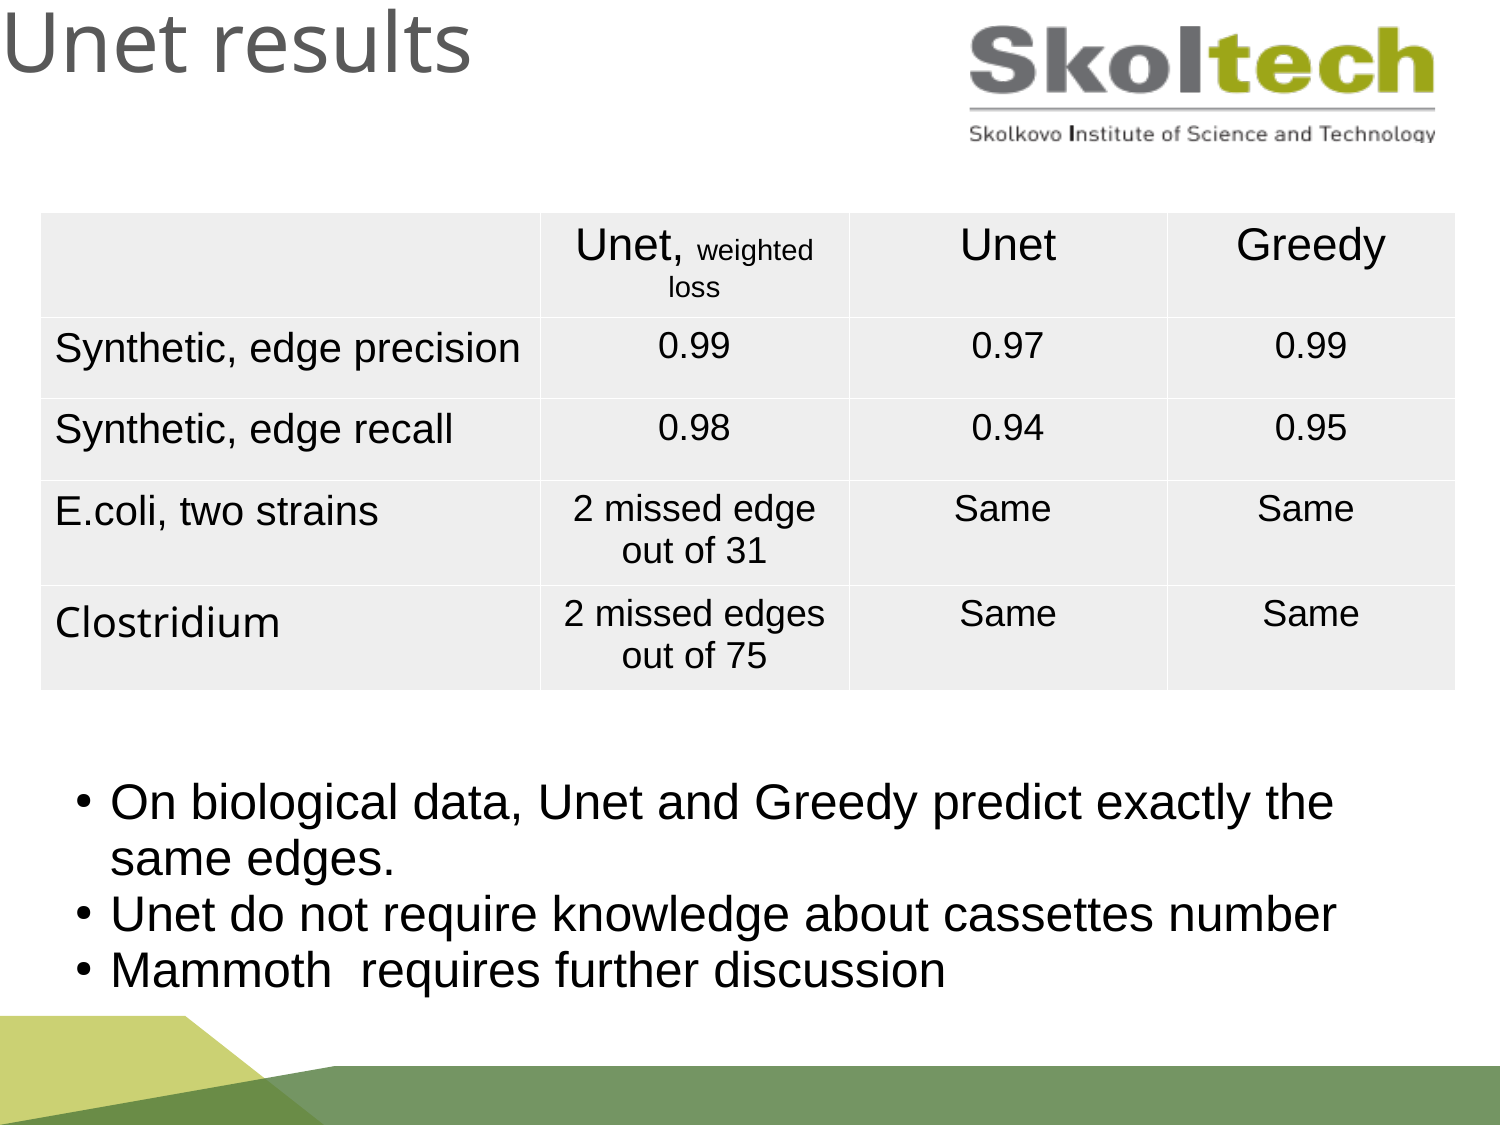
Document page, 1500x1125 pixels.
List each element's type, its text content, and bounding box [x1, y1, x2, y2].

text_box On biological data, Unet and Greedy predict exactly the same edges. Unet do not require knowledge about cassettes number Mammoth requires further discussion [60, 767, 1411, 1006]
table_cell E.coli, two strains [41, 481, 540, 585]
table_header [41, 213, 540, 317]
table_header Greedy [1168, 213, 1455, 317]
table_cell Synthetic, edge recall [41, 399, 540, 480]
table_header Unet [850, 213, 1167, 317]
table_cell Same [1168, 586, 1455, 690]
table_header Unet, weighted loss [541, 213, 849, 317]
table_cell Same [850, 586, 1167, 690]
table_cell 0.99 [541, 318, 849, 398]
table_cell 0.94 [850, 399, 1167, 480]
table_cell 2 missed edge out of 31 [541, 481, 849, 585]
table_cell 0.95 [1168, 399, 1455, 480]
table_cell Same [850, 481, 1167, 585]
table_cell Same [1168, 481, 1455, 585]
table_cell 2 missed edges out of 75 [541, 586, 849, 690]
table_cell 0.99 [1168, 318, 1455, 398]
table_cell Clostridium [41, 586, 540, 690]
table_cell Synthetic, edge precision [41, 318, 540, 398]
title Unet results [0, 0, 541, 195]
table_cell 0.98 [541, 399, 849, 480]
table_cell 0.97 [850, 318, 1167, 398]
